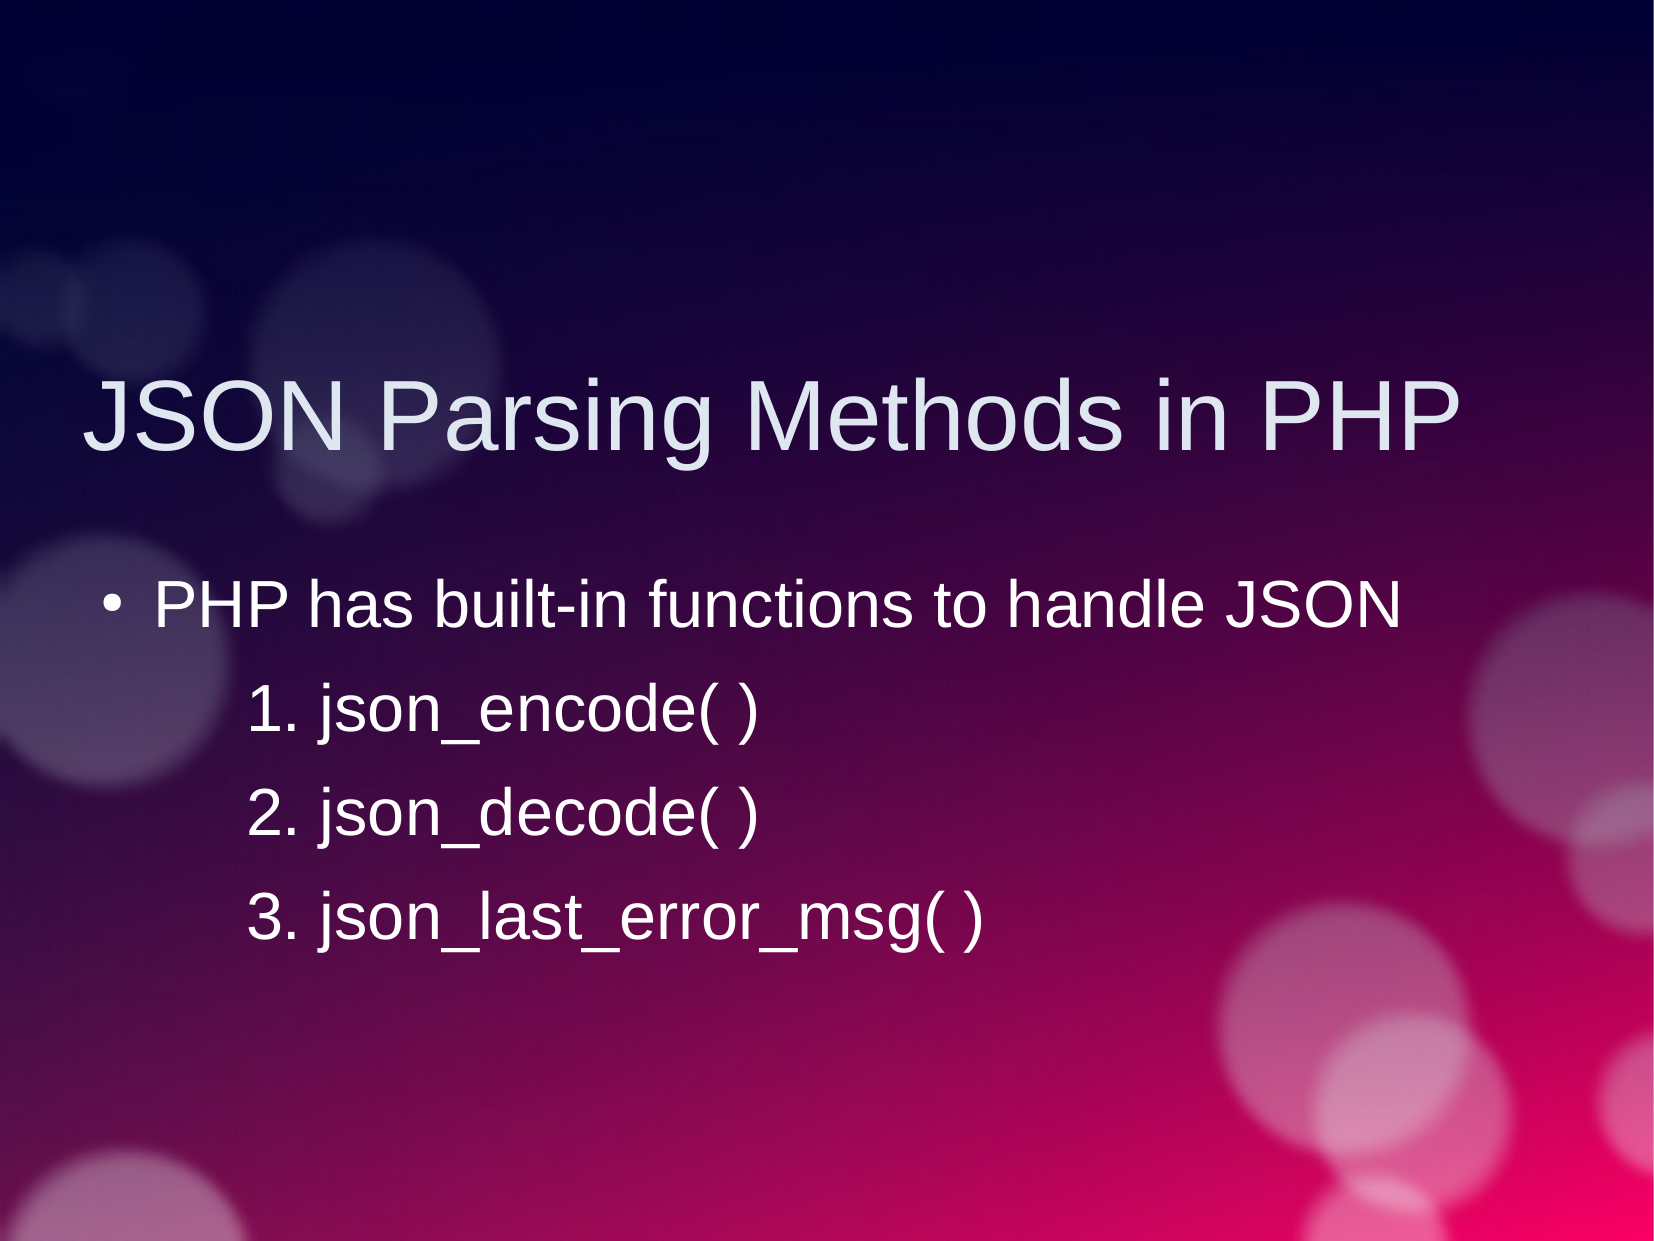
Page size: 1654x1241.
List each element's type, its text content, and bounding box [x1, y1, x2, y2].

picture [0, 0, 1654, 1241]
list PHP has built-in functions to handle JSON 1. json_encode( ) 2. json_decode( ) 3. json_last_error_msg( ) [82, 566, 1571, 1010]
title JSON Parsing Methods in PHP [82, 312, 1571, 520]
